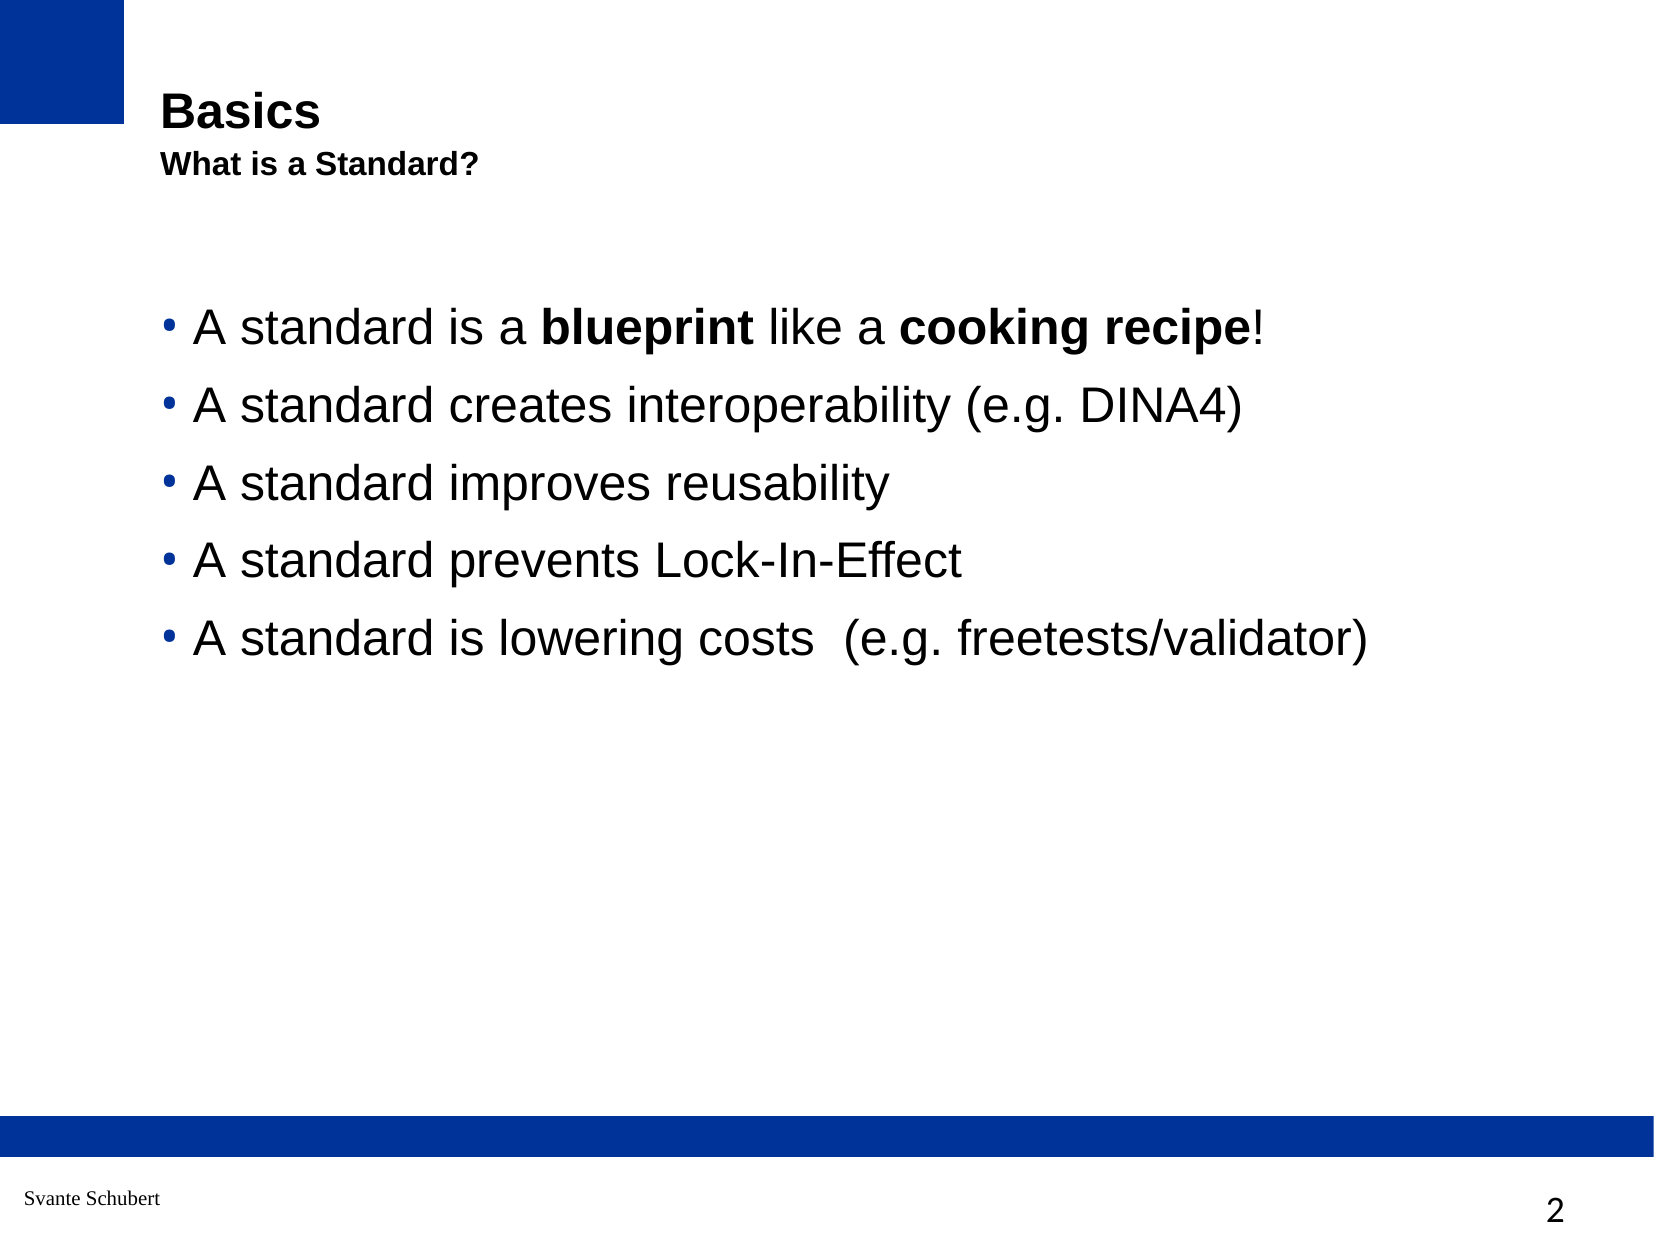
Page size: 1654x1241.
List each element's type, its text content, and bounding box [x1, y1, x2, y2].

text_box Svante Schubert [24, 1187, 589, 1219]
title Basics What is a Standard? [160, 74, 1530, 242]
list A standard is a blueprint like a cooking recipe! A standard creates interoperability (e.g. DINA4) A standard improves reusability A standard prevents Lock-In-Effect A standard is lowering costs (e.g. freetests/validator) [160, 294, 1569, 1114]
